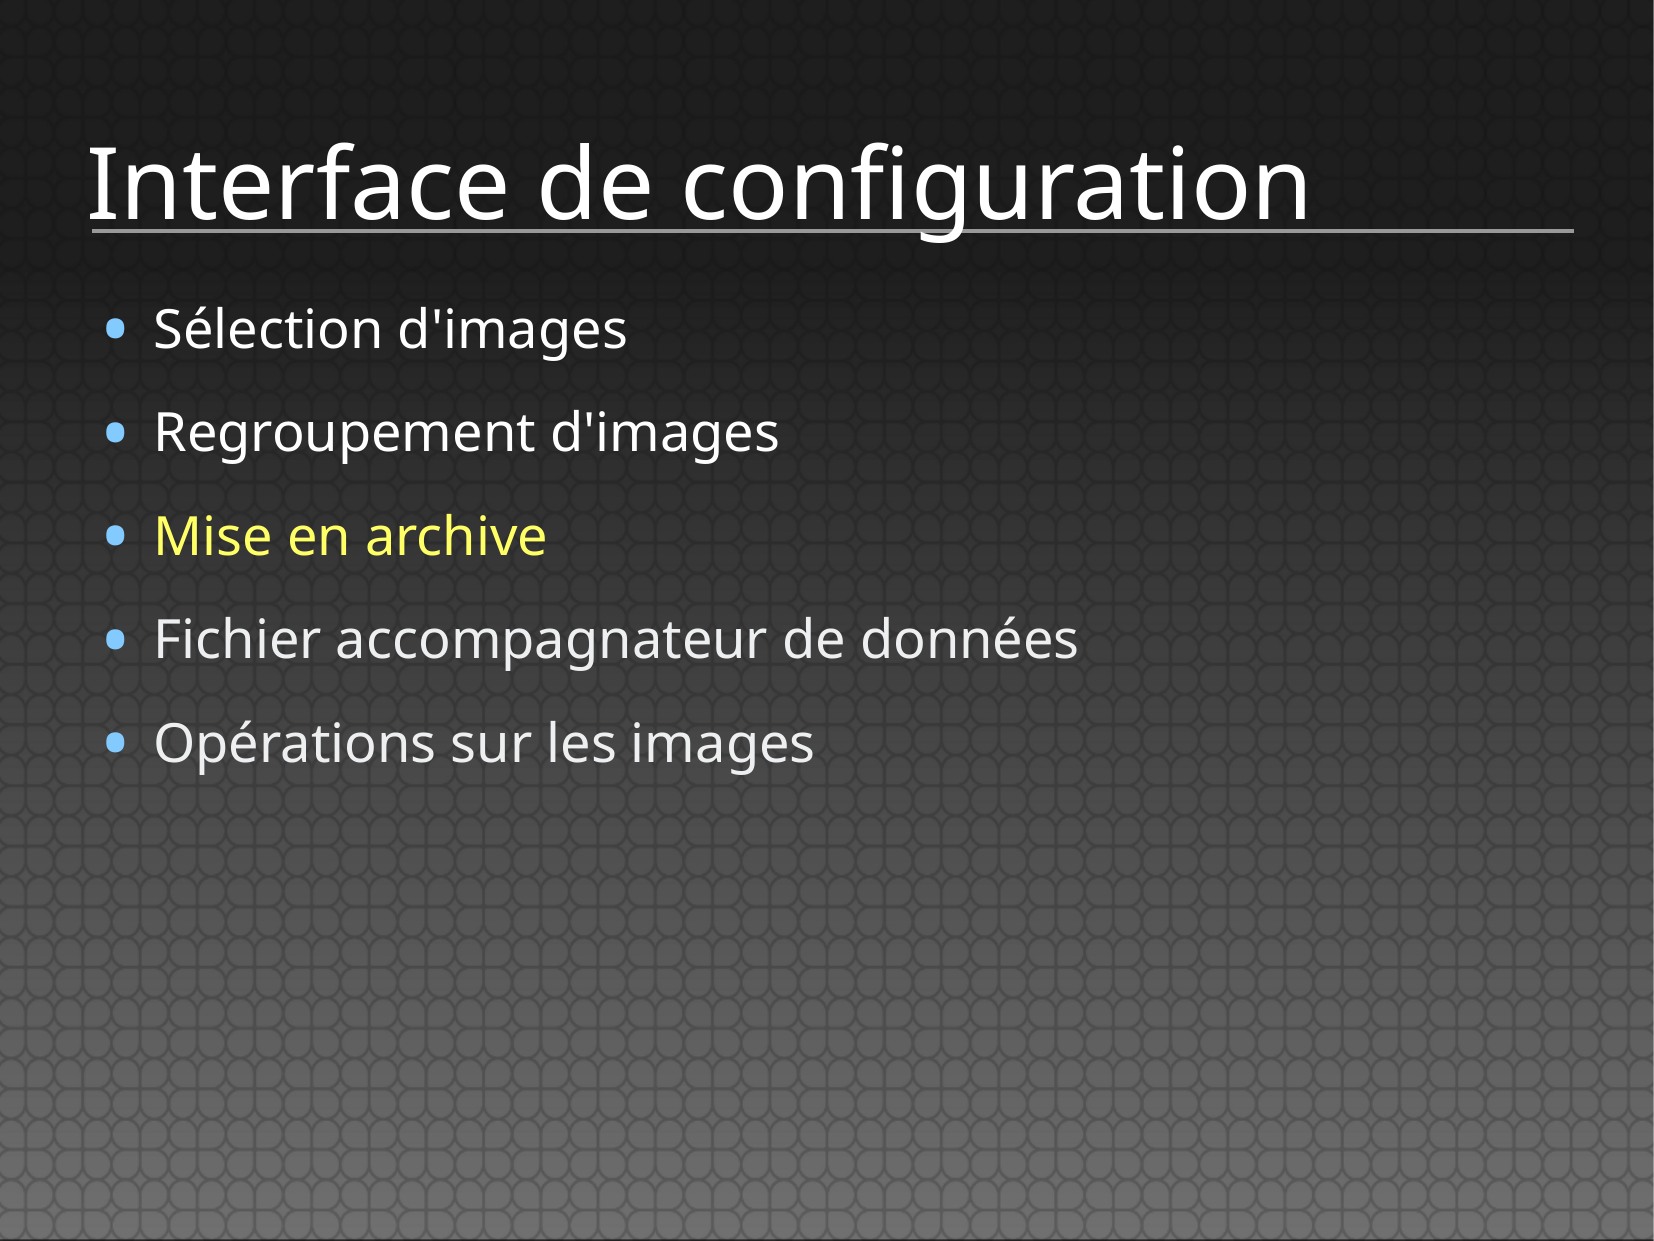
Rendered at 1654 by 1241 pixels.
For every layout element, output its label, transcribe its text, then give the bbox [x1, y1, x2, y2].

picture [0, 0, 1654, 1241]
title Interface de configuration [86, 112, 1576, 249]
list Sélection d'images Regroupement d'images Mise en archive Fichier accompagnateur de données Opérations sur les images [82, 290, 1571, 1084]
